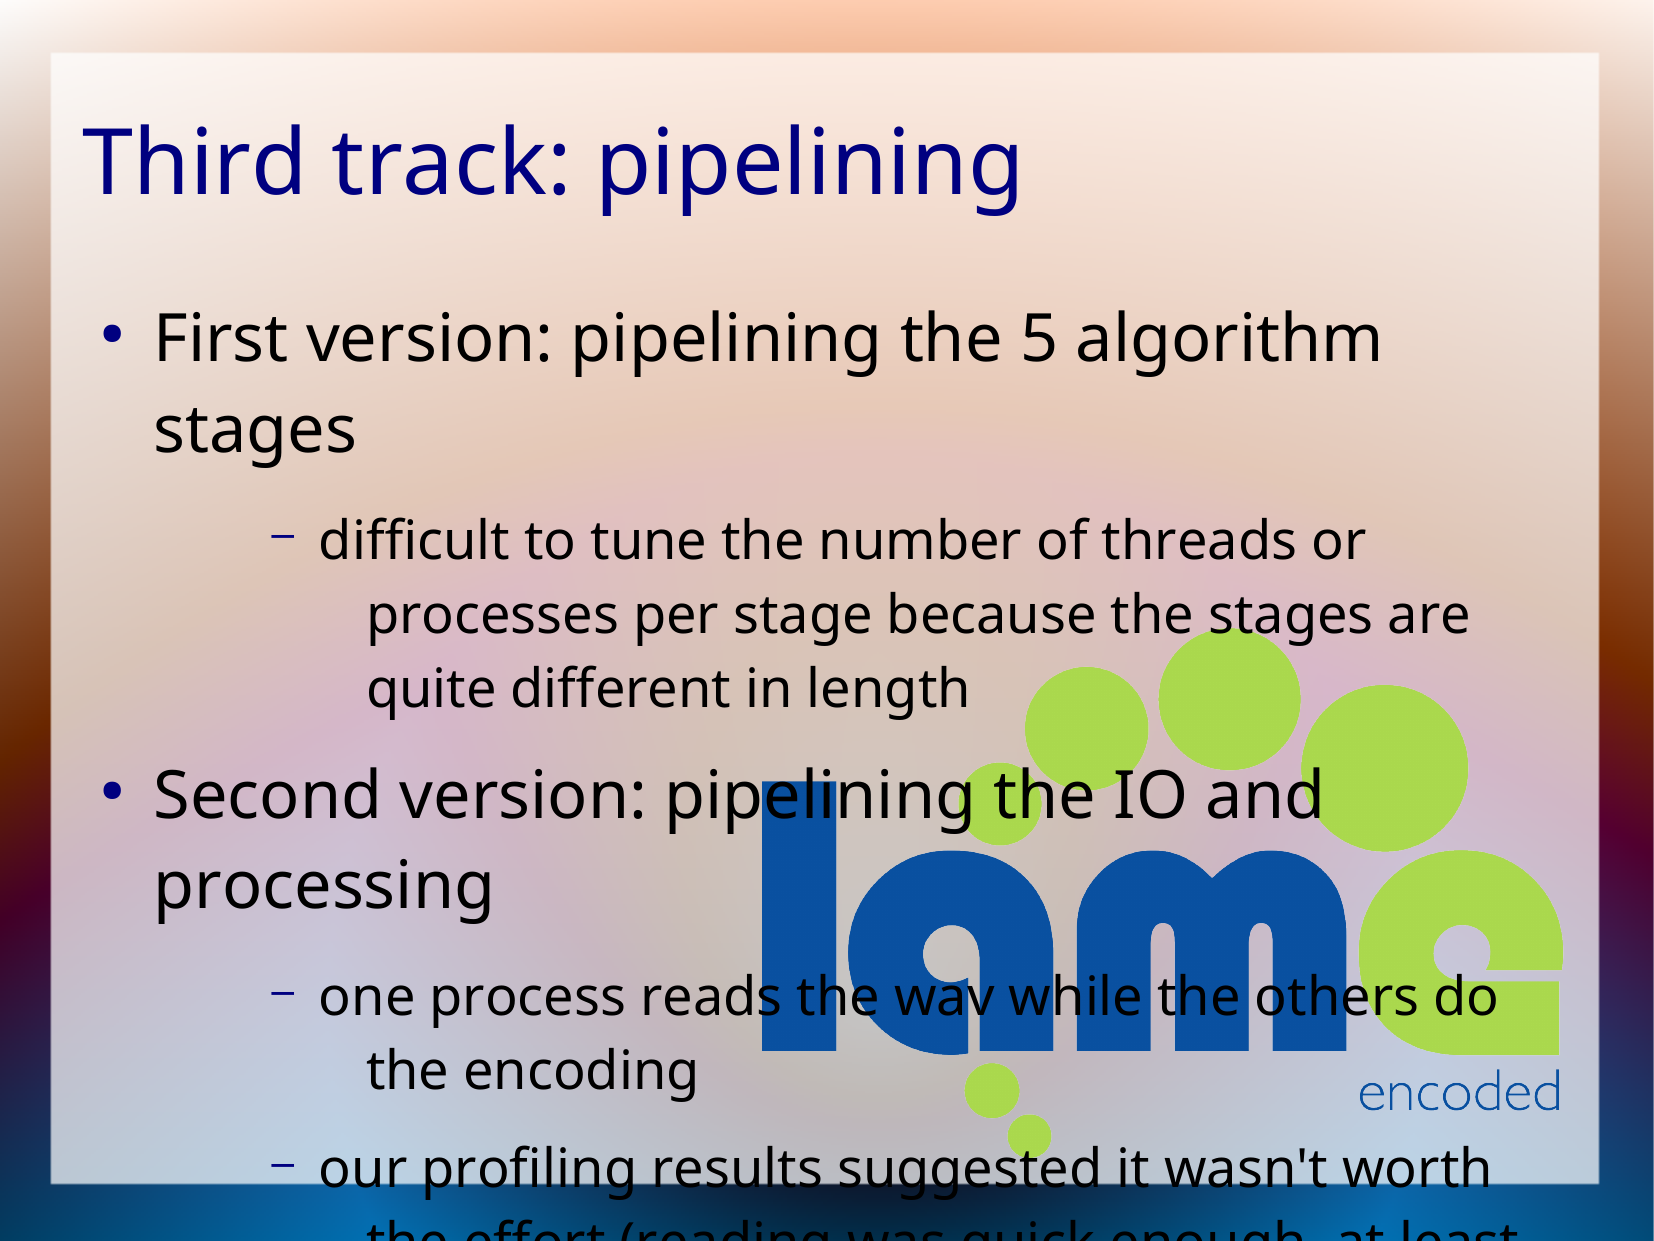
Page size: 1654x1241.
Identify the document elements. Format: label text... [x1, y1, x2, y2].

picture [427, 1235, 440, 1241]
picture [969, 1235, 983, 1241]
picture [1150, 1235, 1164, 1241]
picture [540, 1235, 555, 1241]
picture [1422, 1235, 1435, 1241]
picture [808, 1235, 822, 1241]
picture [728, 1235, 742, 1241]
picture [1118, 1235, 1131, 1241]
picture [472, 1235, 485, 1241]
picture [1182, 1235, 1197, 1241]
picture [1249, 1235, 1263, 1241]
picture [1283, 1235, 1297, 1241]
picture [667, 1235, 680, 1241]
picture [0, 0, 1654, 1241]
picture [395, 1235, 409, 1241]
picture [776, 1235, 790, 1241]
title Third track: pipelining [82, 62, 1571, 256]
list First version: pipelining the 5 algorithm stages difficult to tune the number of threads or processes per stage because the stages are quite different in length Second version: pipelining the IO and processing one process reads the wav while the others do the encoding our profiling results suggested it wasn't worth the effort (reading was quick enough, at least for the buffer size that we used) [82, 290, 1571, 1180]
